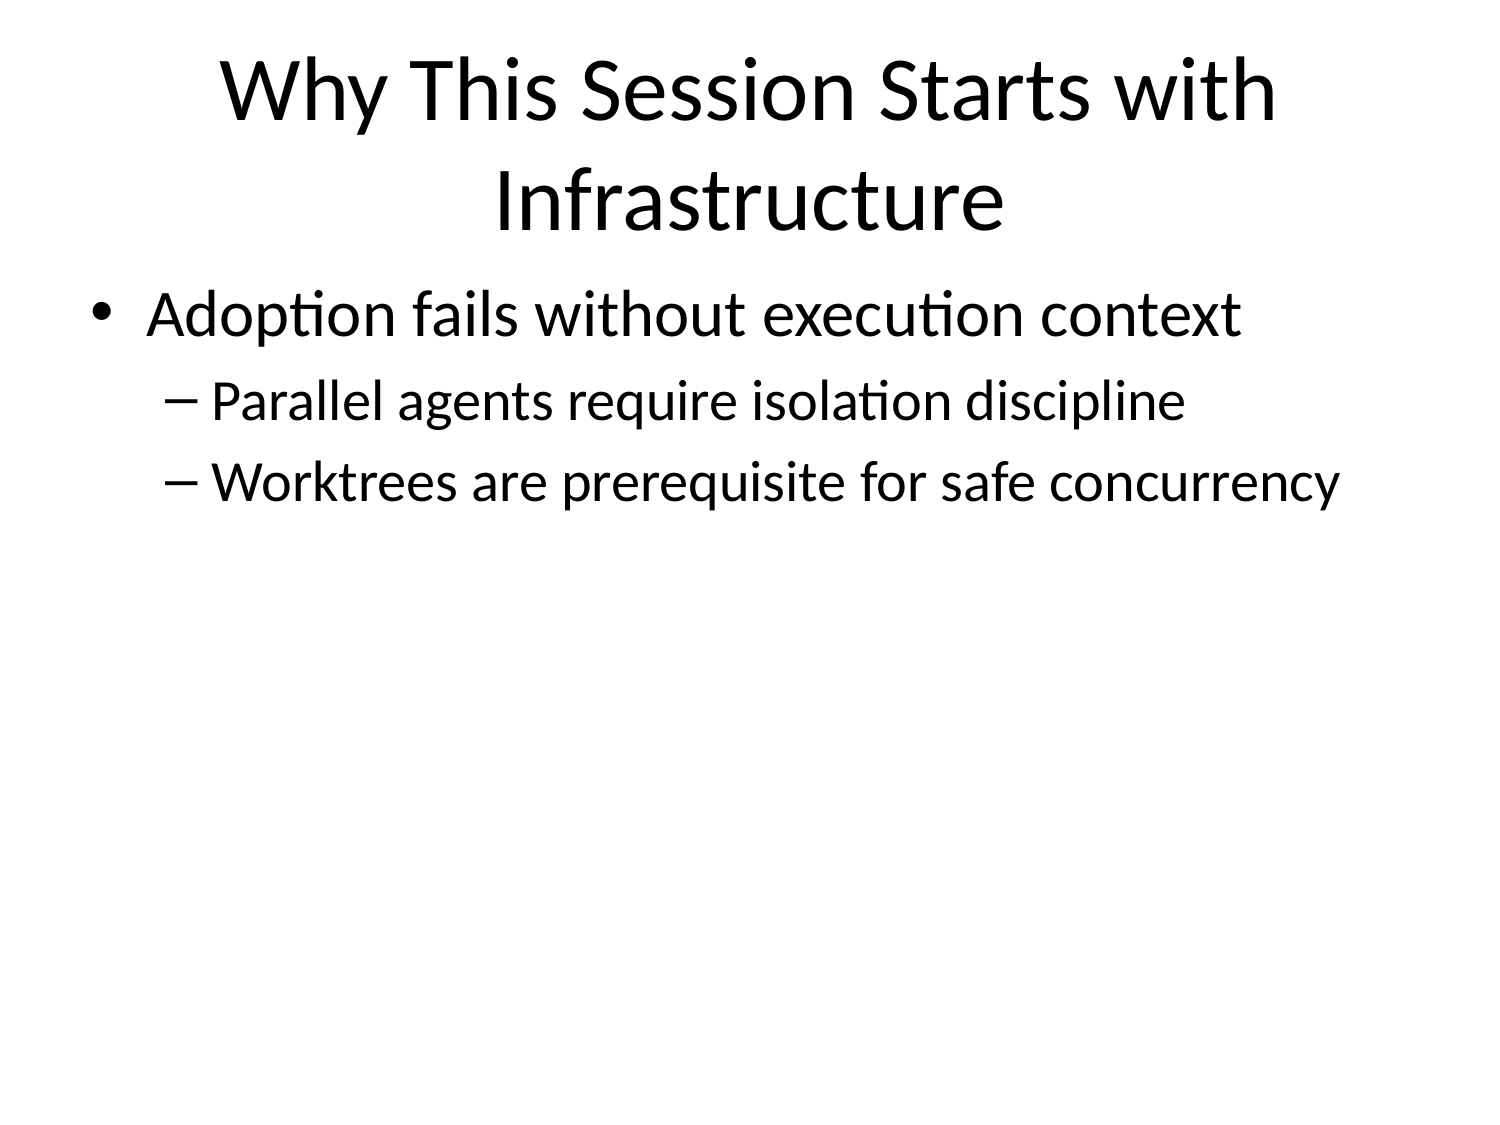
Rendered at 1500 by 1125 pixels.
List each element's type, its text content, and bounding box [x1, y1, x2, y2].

list Adoption fails without execution context Parallel agents require isolation discipline Worktrees are prerequisite for safe concurrency [75, 262, 1425, 1005]
title Why This Session Starts with Infrastructure [75, 45, 1425, 233]
